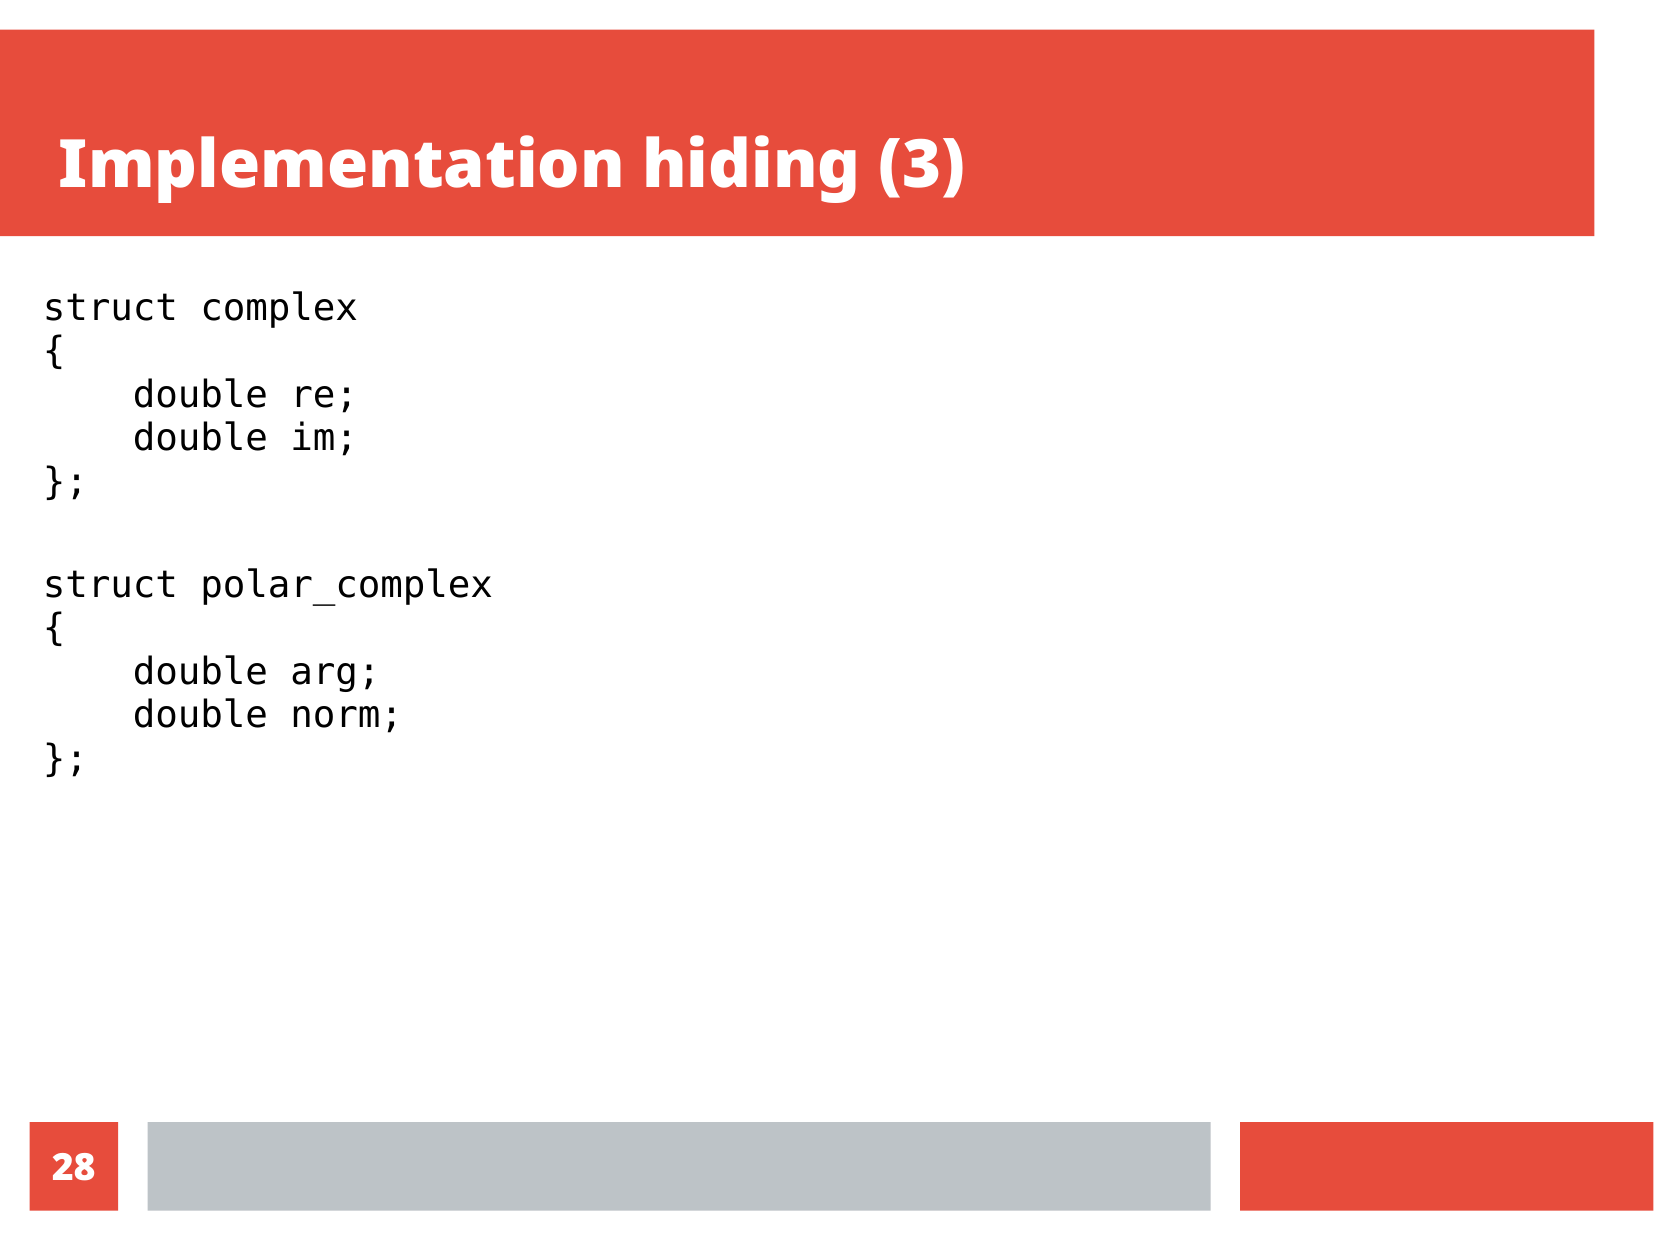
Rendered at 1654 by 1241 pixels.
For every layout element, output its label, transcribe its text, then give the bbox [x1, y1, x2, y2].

title Implementation hiding (3) [59, 59, 1595, 207]
text_box struct polar_complex { double arg; double norm; }; [28, 555, 591, 875]
text_box struct complex { double re; double im; }; [28, 278, 544, 555]
